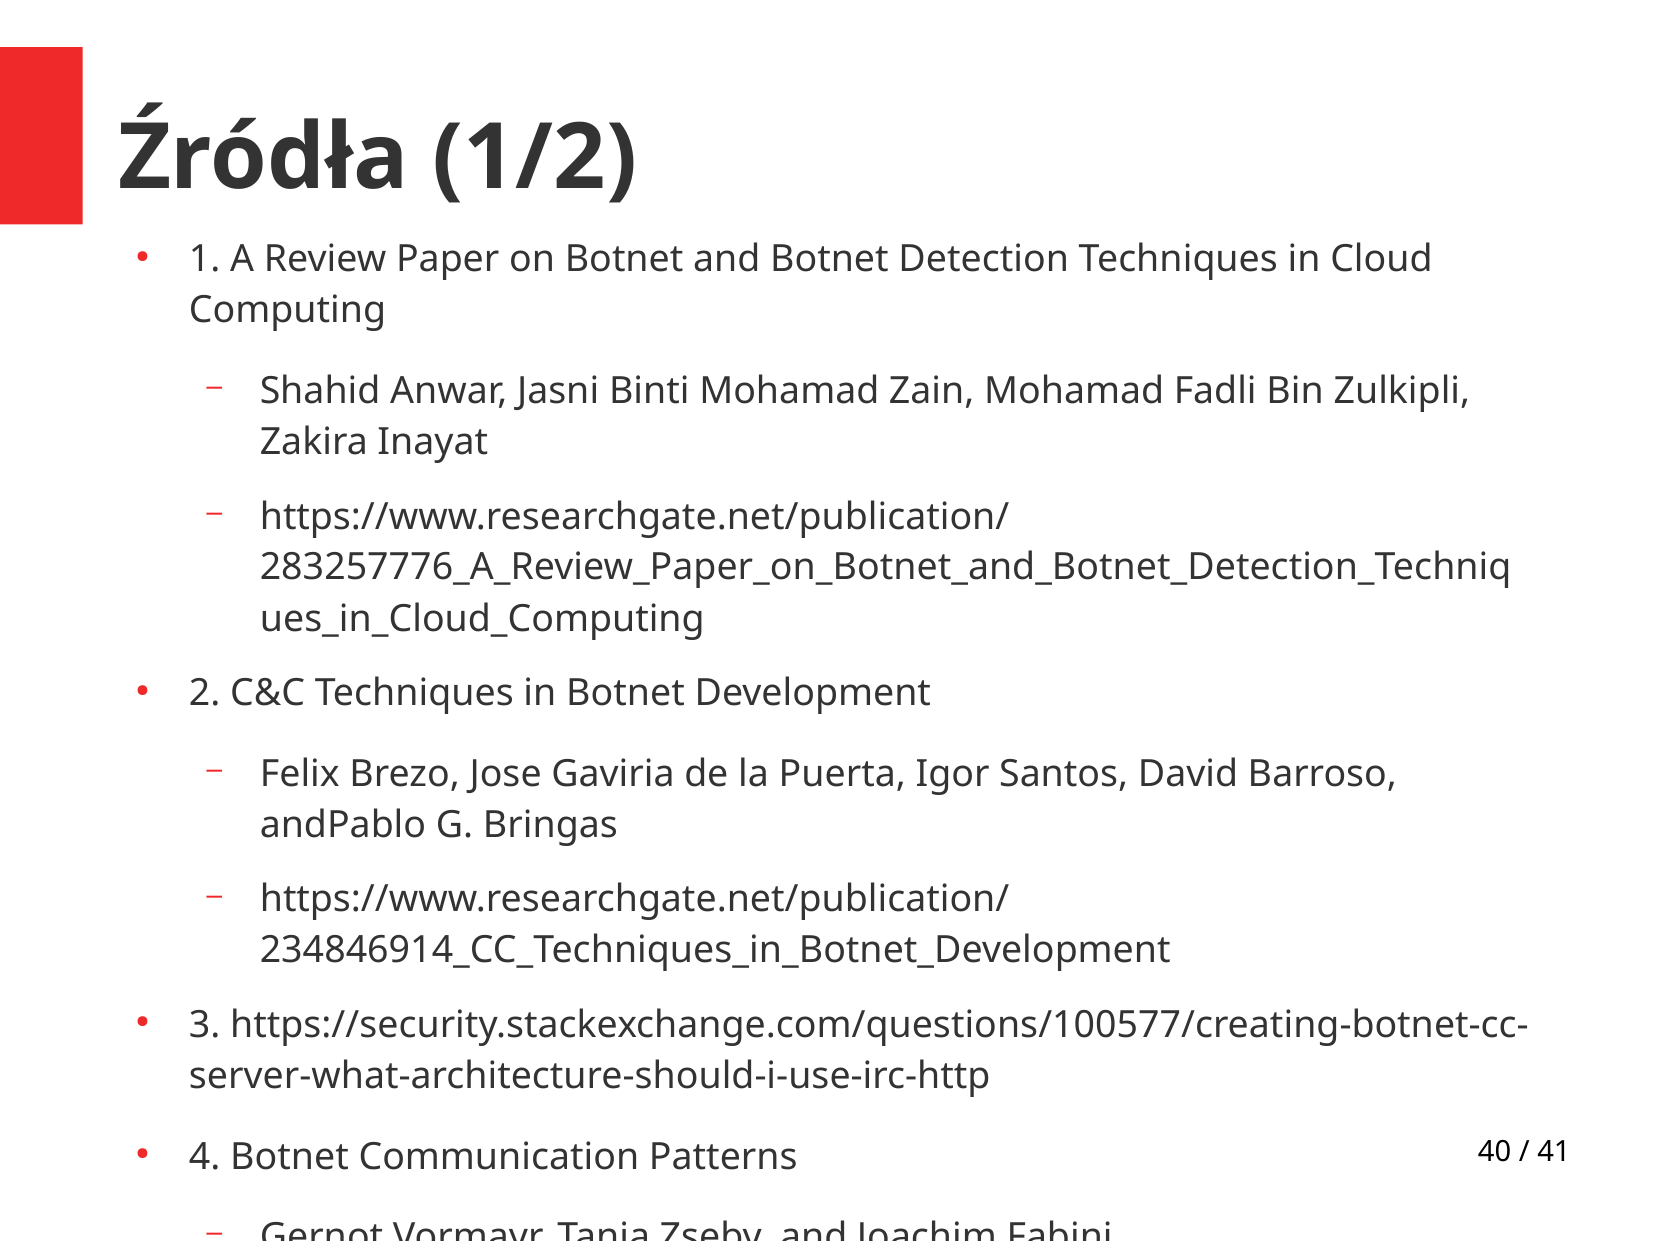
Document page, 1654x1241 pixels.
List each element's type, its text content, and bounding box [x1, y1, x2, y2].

title Źródła (1/2) [118, 49, 1571, 257]
list 1. A Review Paper on Botnet and Botnet Detection Techniques in Cloud Computing Shahid Anwar, Jasni Binti Mohamad Zain, Mohamad Fadli Bin Zulkipli, Zakira Inayat https://www.researchgate.net/publication/283257776_A_Review_Paper_on_Botnet_and_Botnet_Detection_Techniques_in_Cloud_Computing 2. C&C Techniques in Botnet Development Felix Brezo, Jose Gaviria de la Puerta, Igor Santos, David Barroso, andPablo G. Bringas https://www.researchgate.net/publication/234846914_CC_Techniques_in_Botnet_Development 3. https://security.stackexchange.com/questions/100577/creating-botnet-cc-server-what-architecture-should-i-use-irc-http 4. Botnet Communication Patterns Gernot Vormayr, Tanja Zseby, and Joachim Fabini https://publik.tuwien.ac.at/files/publik_262720.pdf [118, 231, 1536, 952]
